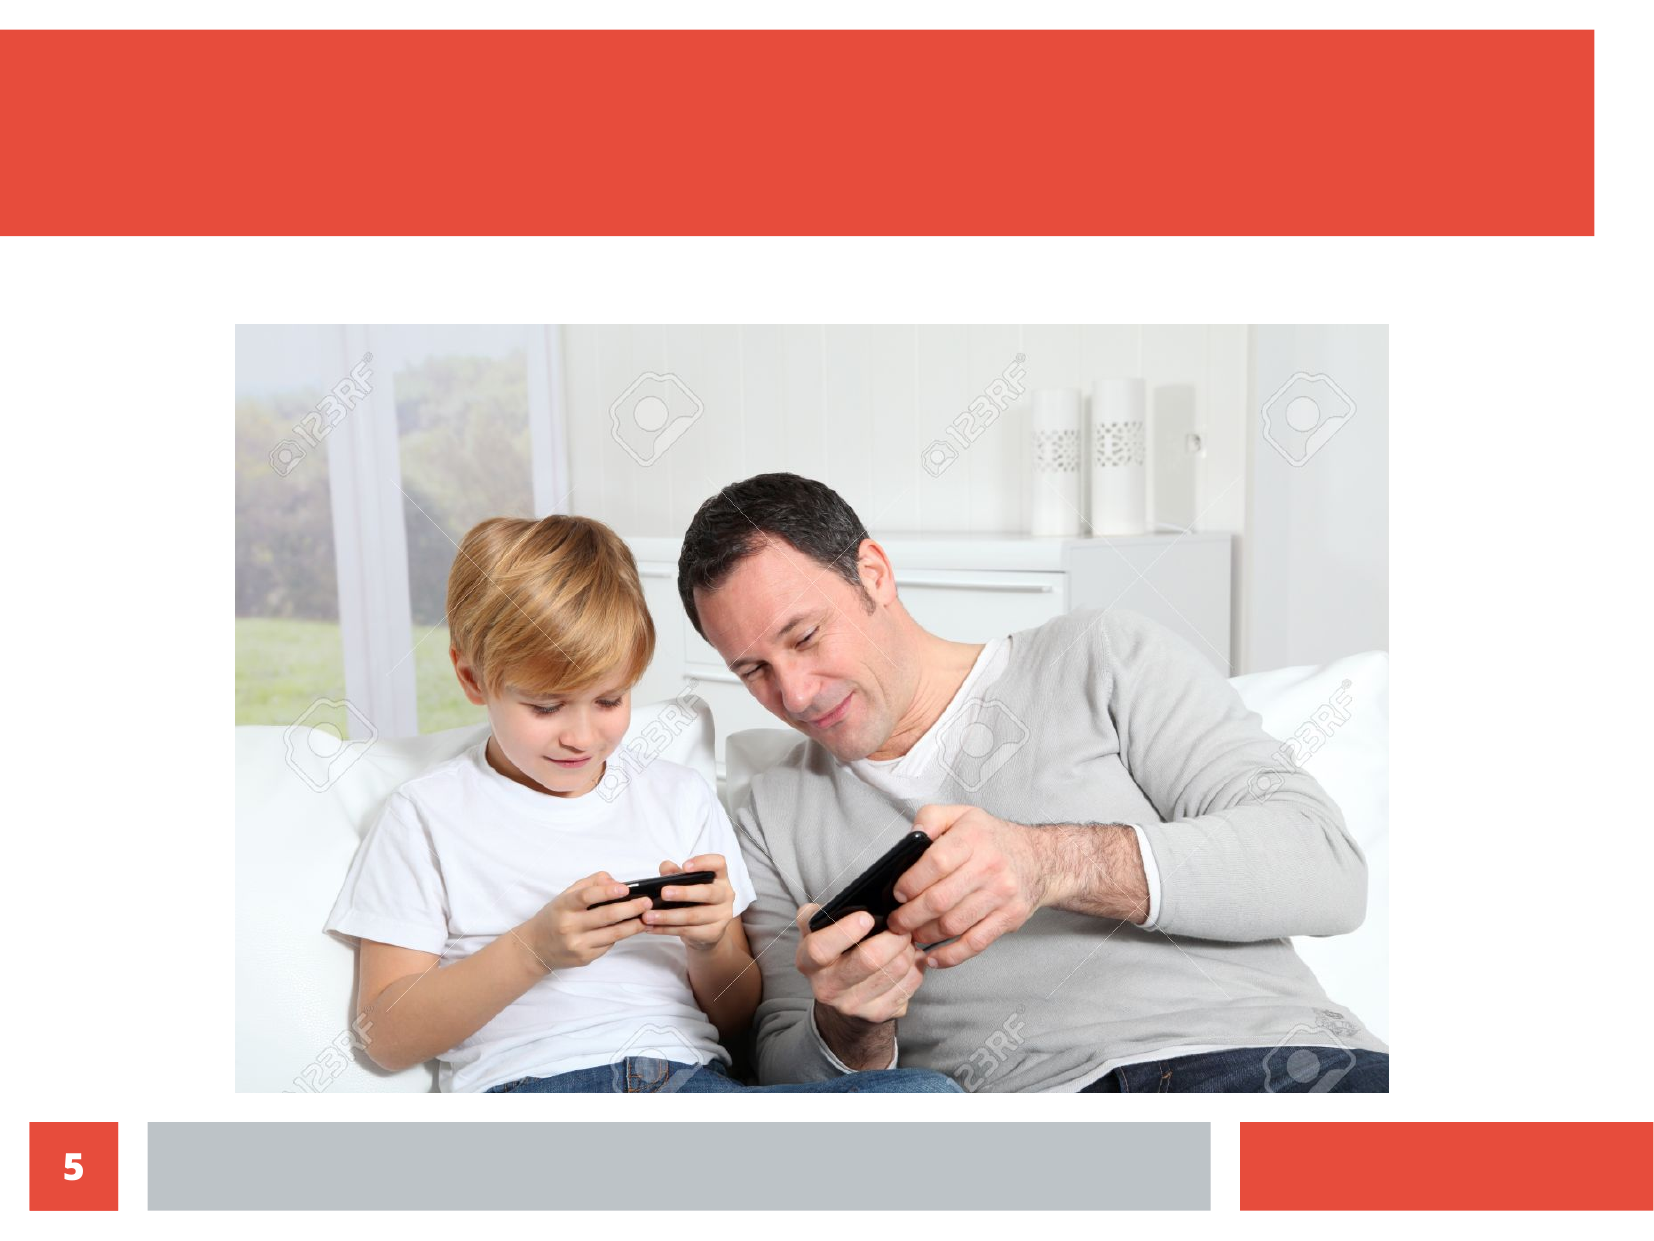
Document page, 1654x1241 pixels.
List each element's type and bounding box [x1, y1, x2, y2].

picture [235, 324, 1389, 1093]
